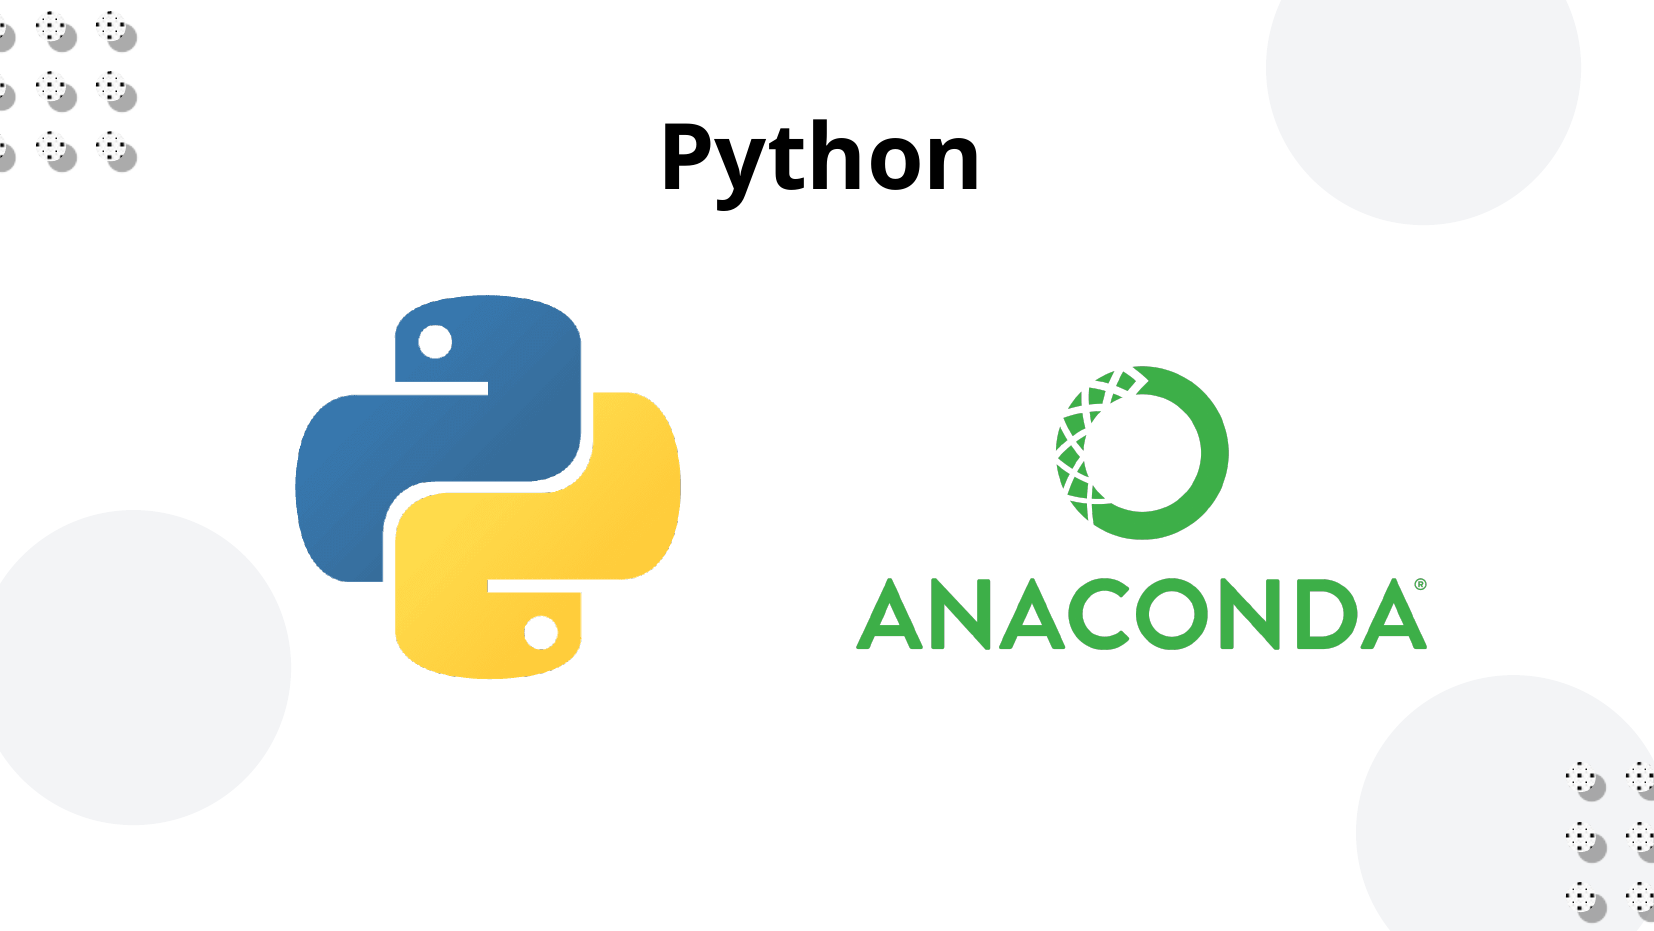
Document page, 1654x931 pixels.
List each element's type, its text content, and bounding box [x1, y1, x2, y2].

picture [0, 14, 6, 39]
picture [295, 295, 681, 680]
picture [1565, 882, 1596, 913]
picture [1565, 761, 1596, 793]
picture [35, 71, 66, 102]
title Python [76, 76, 1565, 233]
picture [1625, 881, 1654, 912]
picture [99, 71, 122, 76]
picture [1625, 821, 1654, 853]
picture [1565, 821, 1596, 853]
picture [0, 134, 7, 159]
picture [856, 366, 1427, 650]
picture [35, 11, 66, 42]
picture [95, 11, 126, 42]
picture [0, 74, 6, 99]
picture [1625, 761, 1654, 792]
picture [35, 131, 67, 162]
